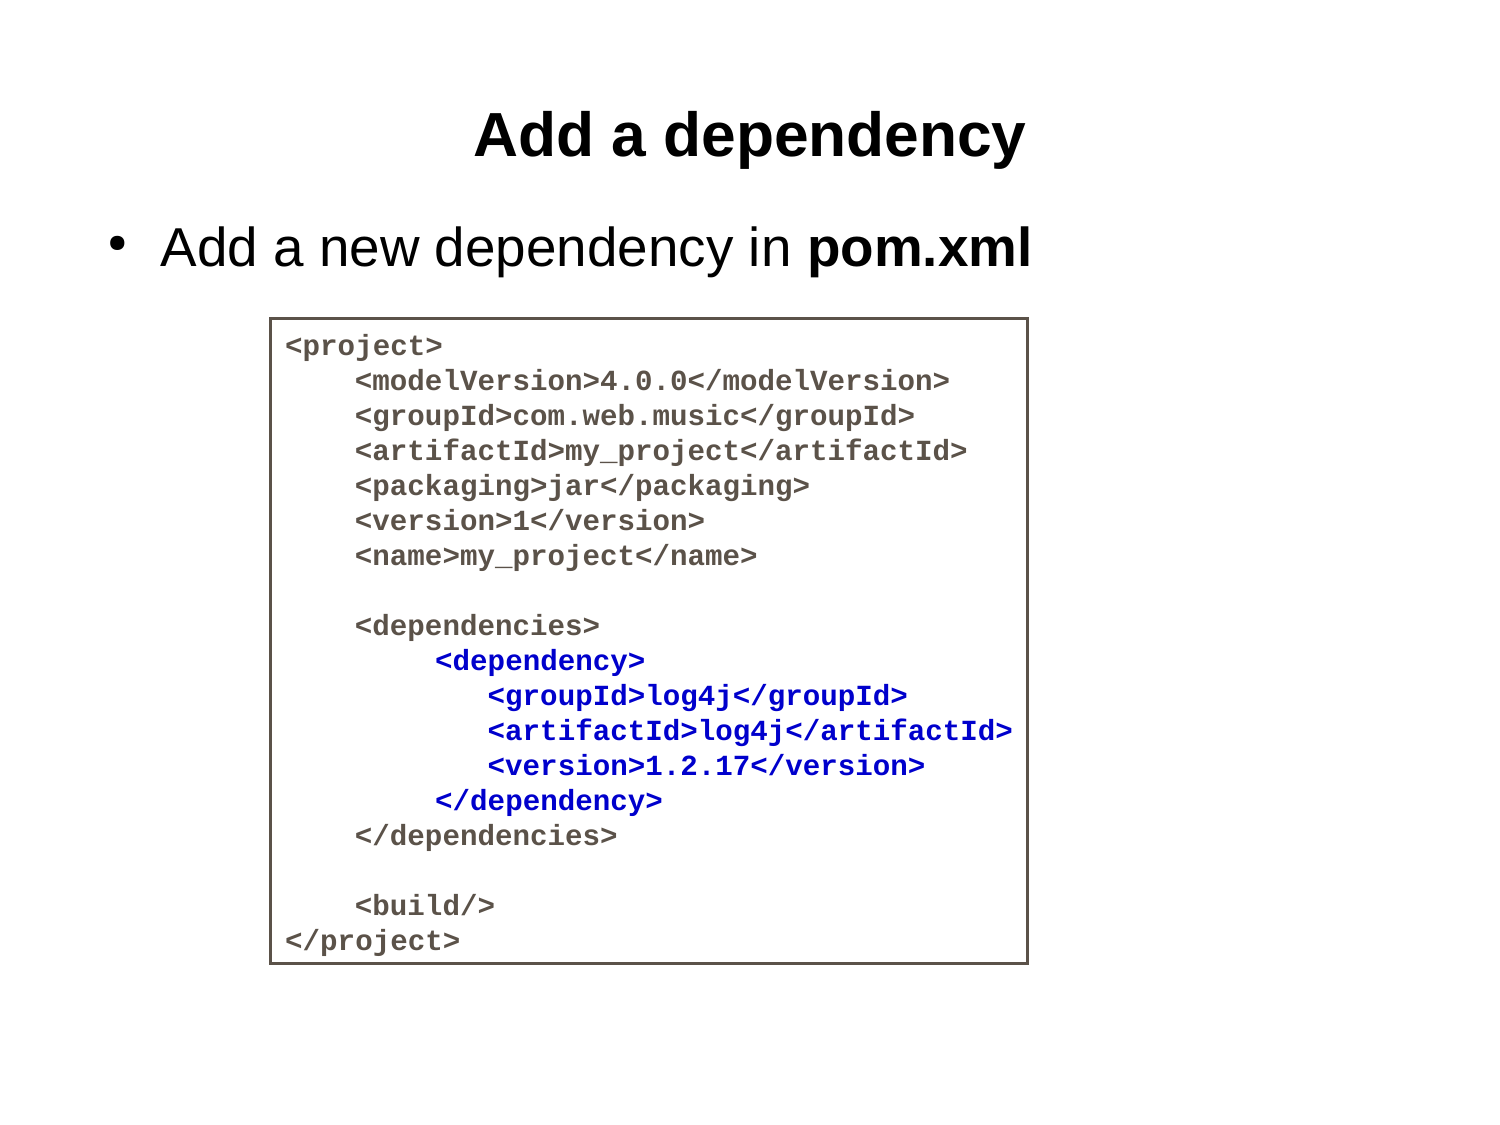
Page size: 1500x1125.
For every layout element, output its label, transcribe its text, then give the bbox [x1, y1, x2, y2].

title Add a dependency [75, 44, 1425, 177]
list Add a new dependency in pom.xml [75, 204, 1395, 1075]
text_box <project> <modelVersion>4.0.0</modelVersion> <groupId>com.web.music</groupId> <artifactId>my_project</artifactId> <packaging>jar</packaging> <version>1</version> <name>my_project</name> <dependencies> <dependency> <groupId>log4j</groupId> <artifactId>log4j</artifactId> <version>1.2.17</version> </dependency> </dependencies> <build/> </project> [270, 318, 1028, 964]
